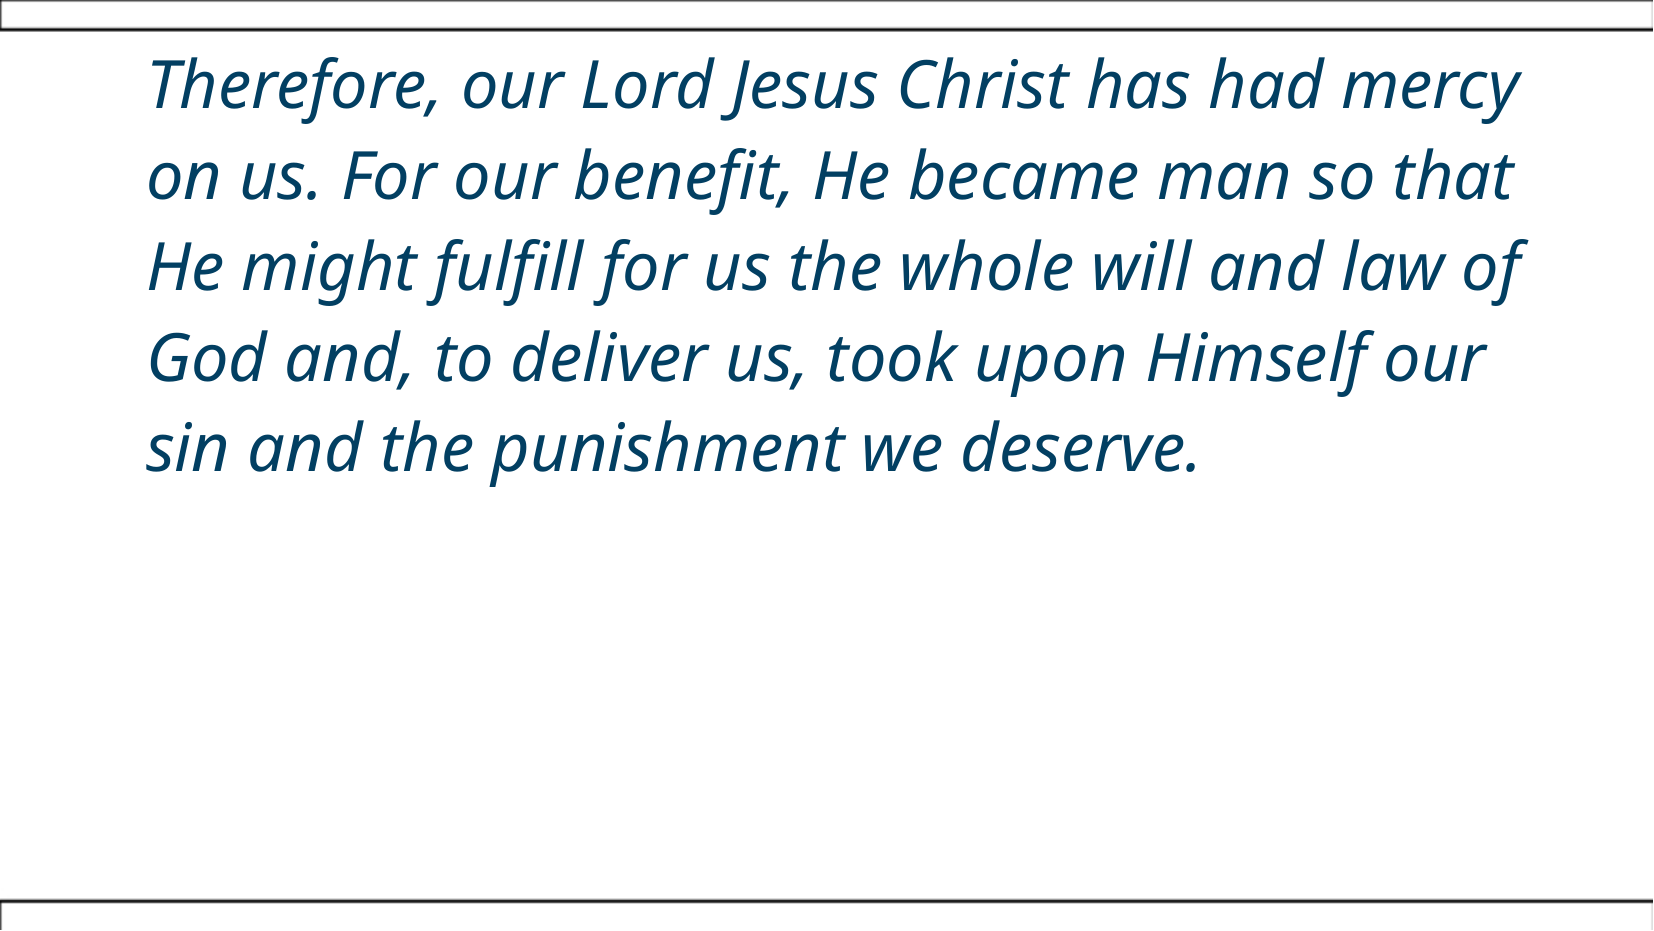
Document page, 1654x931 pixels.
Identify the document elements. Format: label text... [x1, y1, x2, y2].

text_box Therefore, our Lord Jesus Christ has had mercy on us. For our benefit, He became man so that He might fulfill for us the whole will and law of God and, to deliver us, took upon Himself our sin and the punishment we deserve. [62, 30, 1593, 496]
picture [0, 0, 1653, 930]
